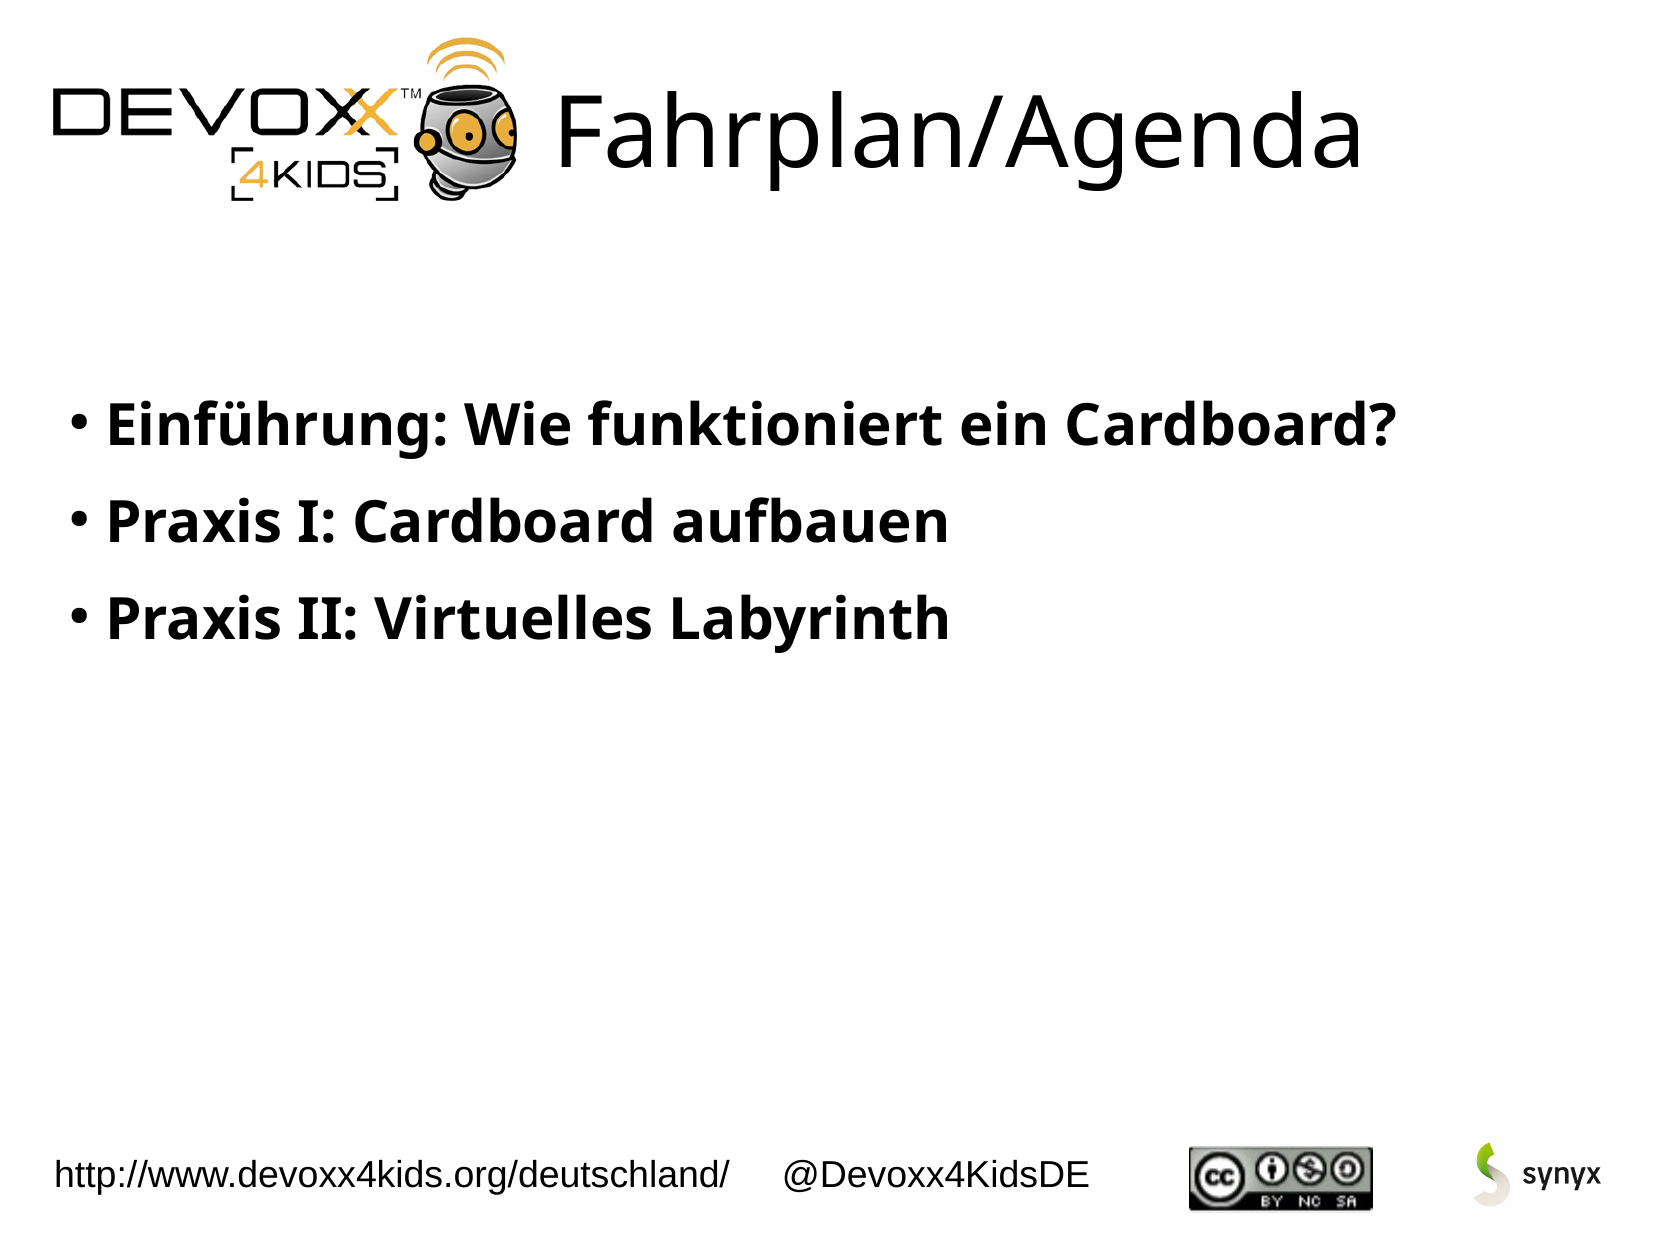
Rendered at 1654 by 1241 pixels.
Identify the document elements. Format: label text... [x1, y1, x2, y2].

picture [53, 37, 517, 201]
picture [1189, 1146, 1373, 1213]
picture [1455, 1128, 1616, 1223]
text_box Einführung: Wie funktioniert ein Cardboard? Praxis I: Cardboard aufbauen Praxis II: Virtuelles Labyrinth [69, 243, 1589, 895]
title Fahrplan/Agenda [537, 60, 1595, 302]
